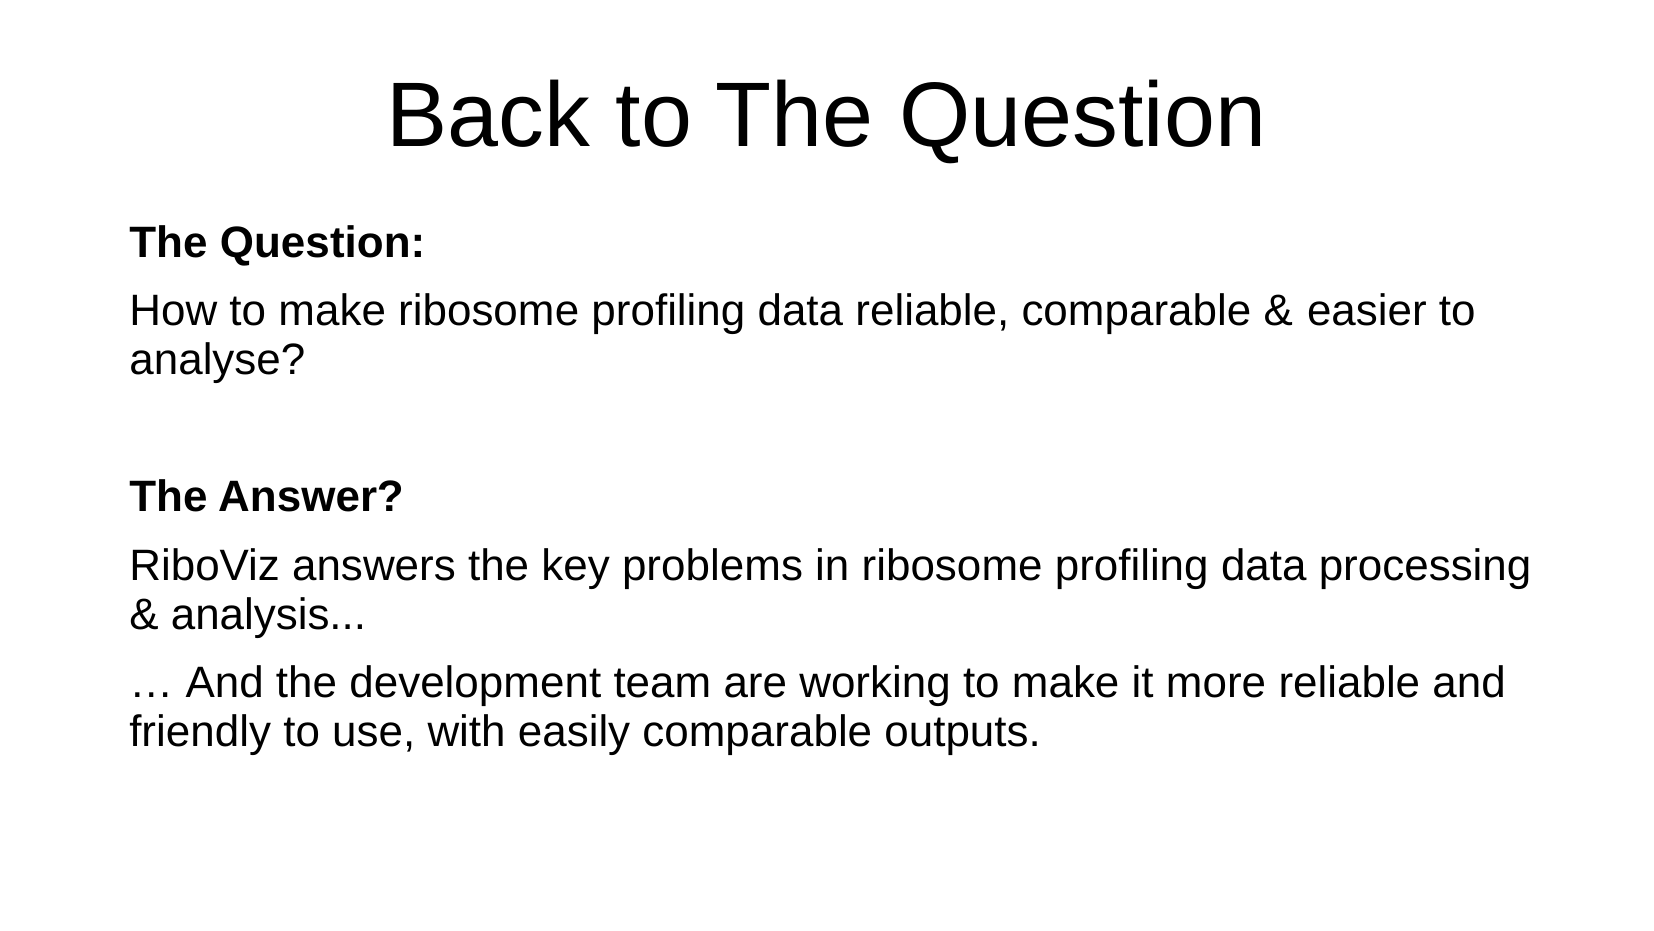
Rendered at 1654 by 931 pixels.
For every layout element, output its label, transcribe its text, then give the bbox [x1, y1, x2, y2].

title Back to The Question [82, 37, 1571, 193]
list The Question: How to make ribosome profiling data reliable, comparable & easier to analyse? The Answer? RiboViz answers the key problems in ribosome profiling data processing & analysis... … And the development team are working to make it more reliable and friendly to use, with easily comparable outputs. [82, 217, 1571, 758]
